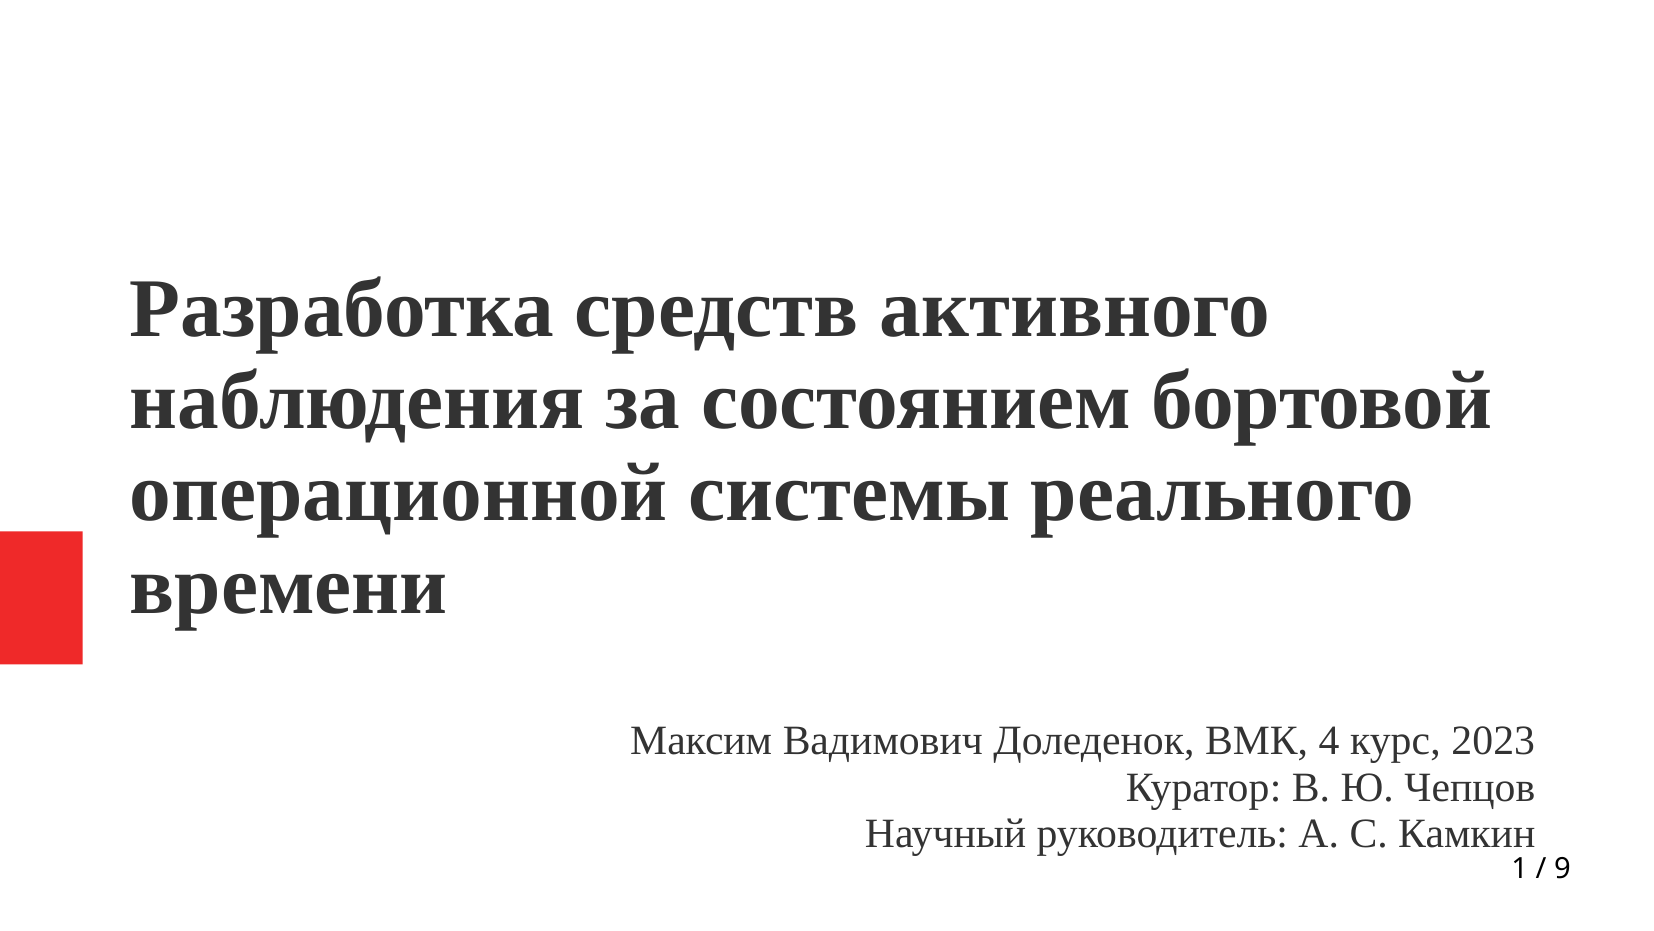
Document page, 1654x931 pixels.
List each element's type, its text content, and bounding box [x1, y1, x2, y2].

title Разработка средств активного наблюдения за состоянием бортовой операционной системы реального времени [129, 243, 1536, 650]
subtitle Максим Вадимович Доледенок, ВМК, 4 курс, 2023 Куратор: В. Ю. Чепцов Научный руководитель: А. С. Камкин [129, 717, 1536, 857]
